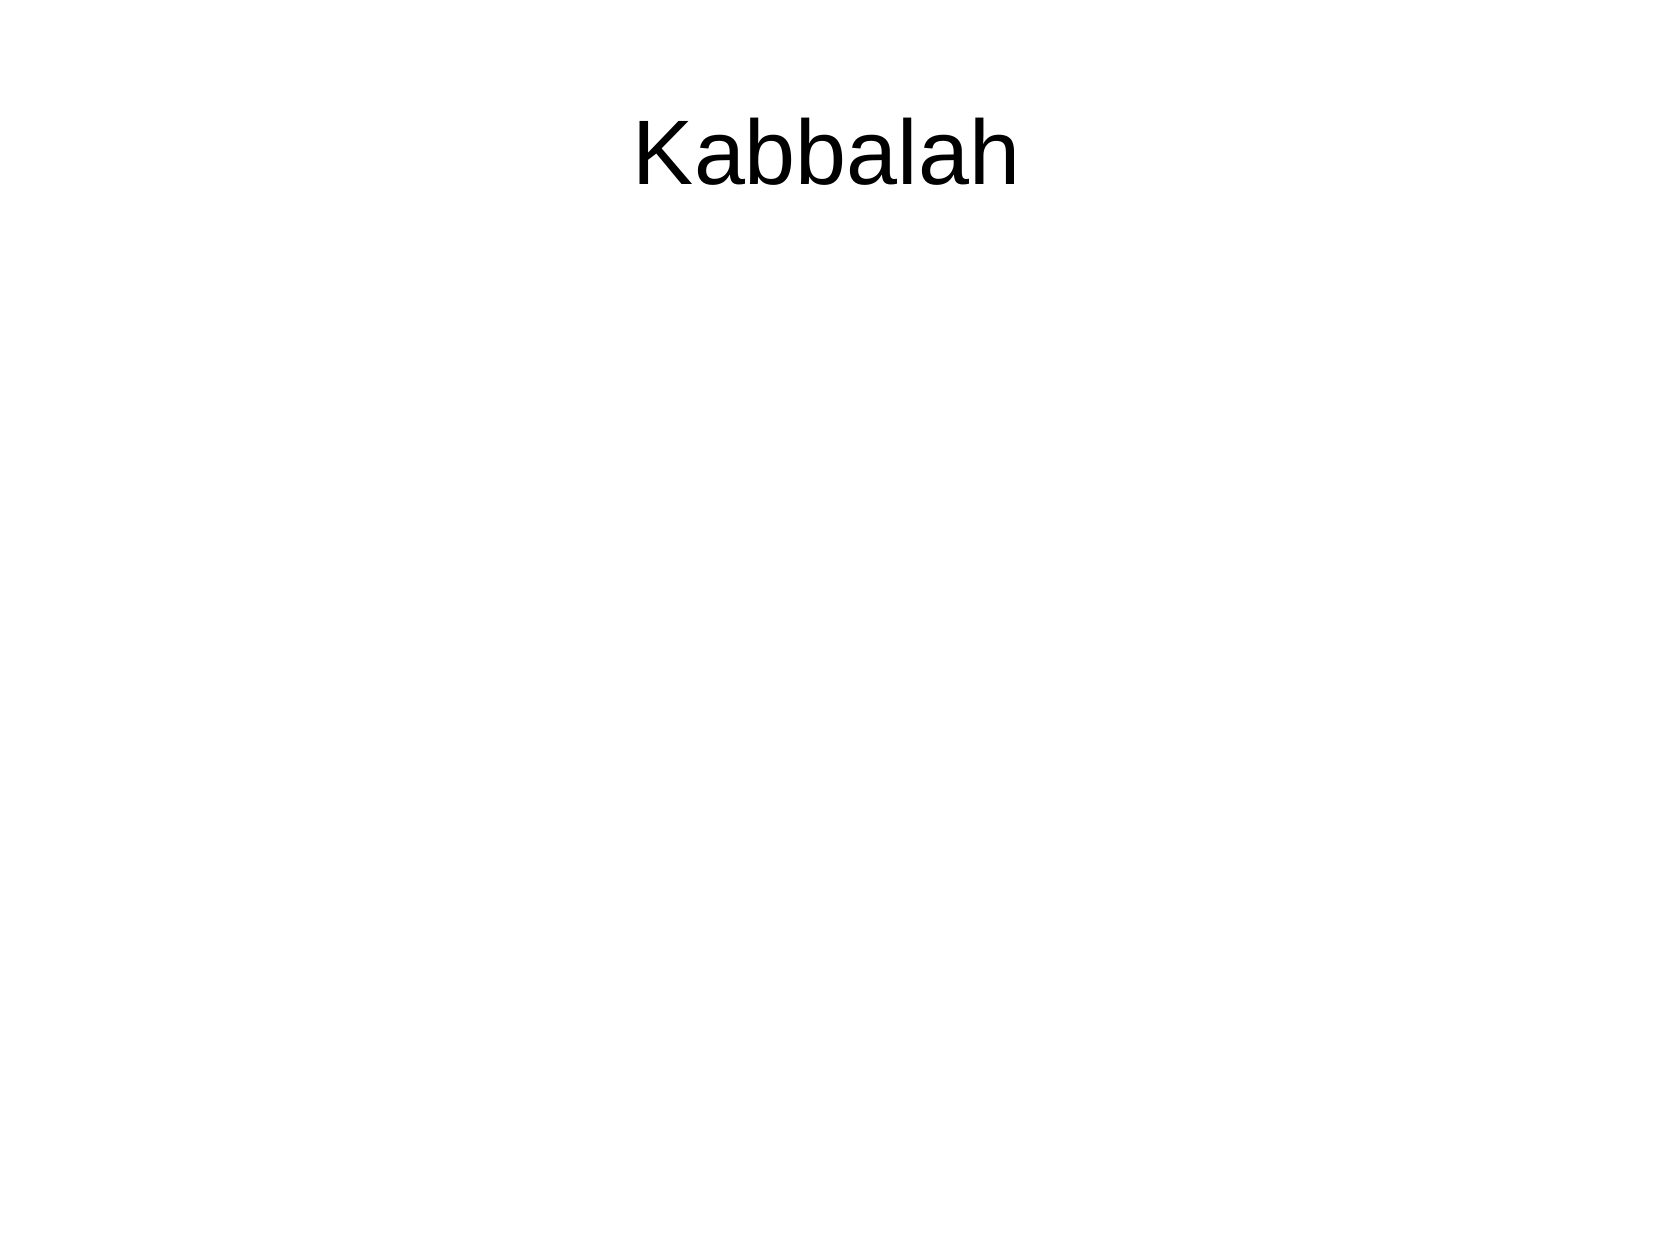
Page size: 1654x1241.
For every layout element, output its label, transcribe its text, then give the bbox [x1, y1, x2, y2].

title Kabbalah [82, 56, 1571, 250]
